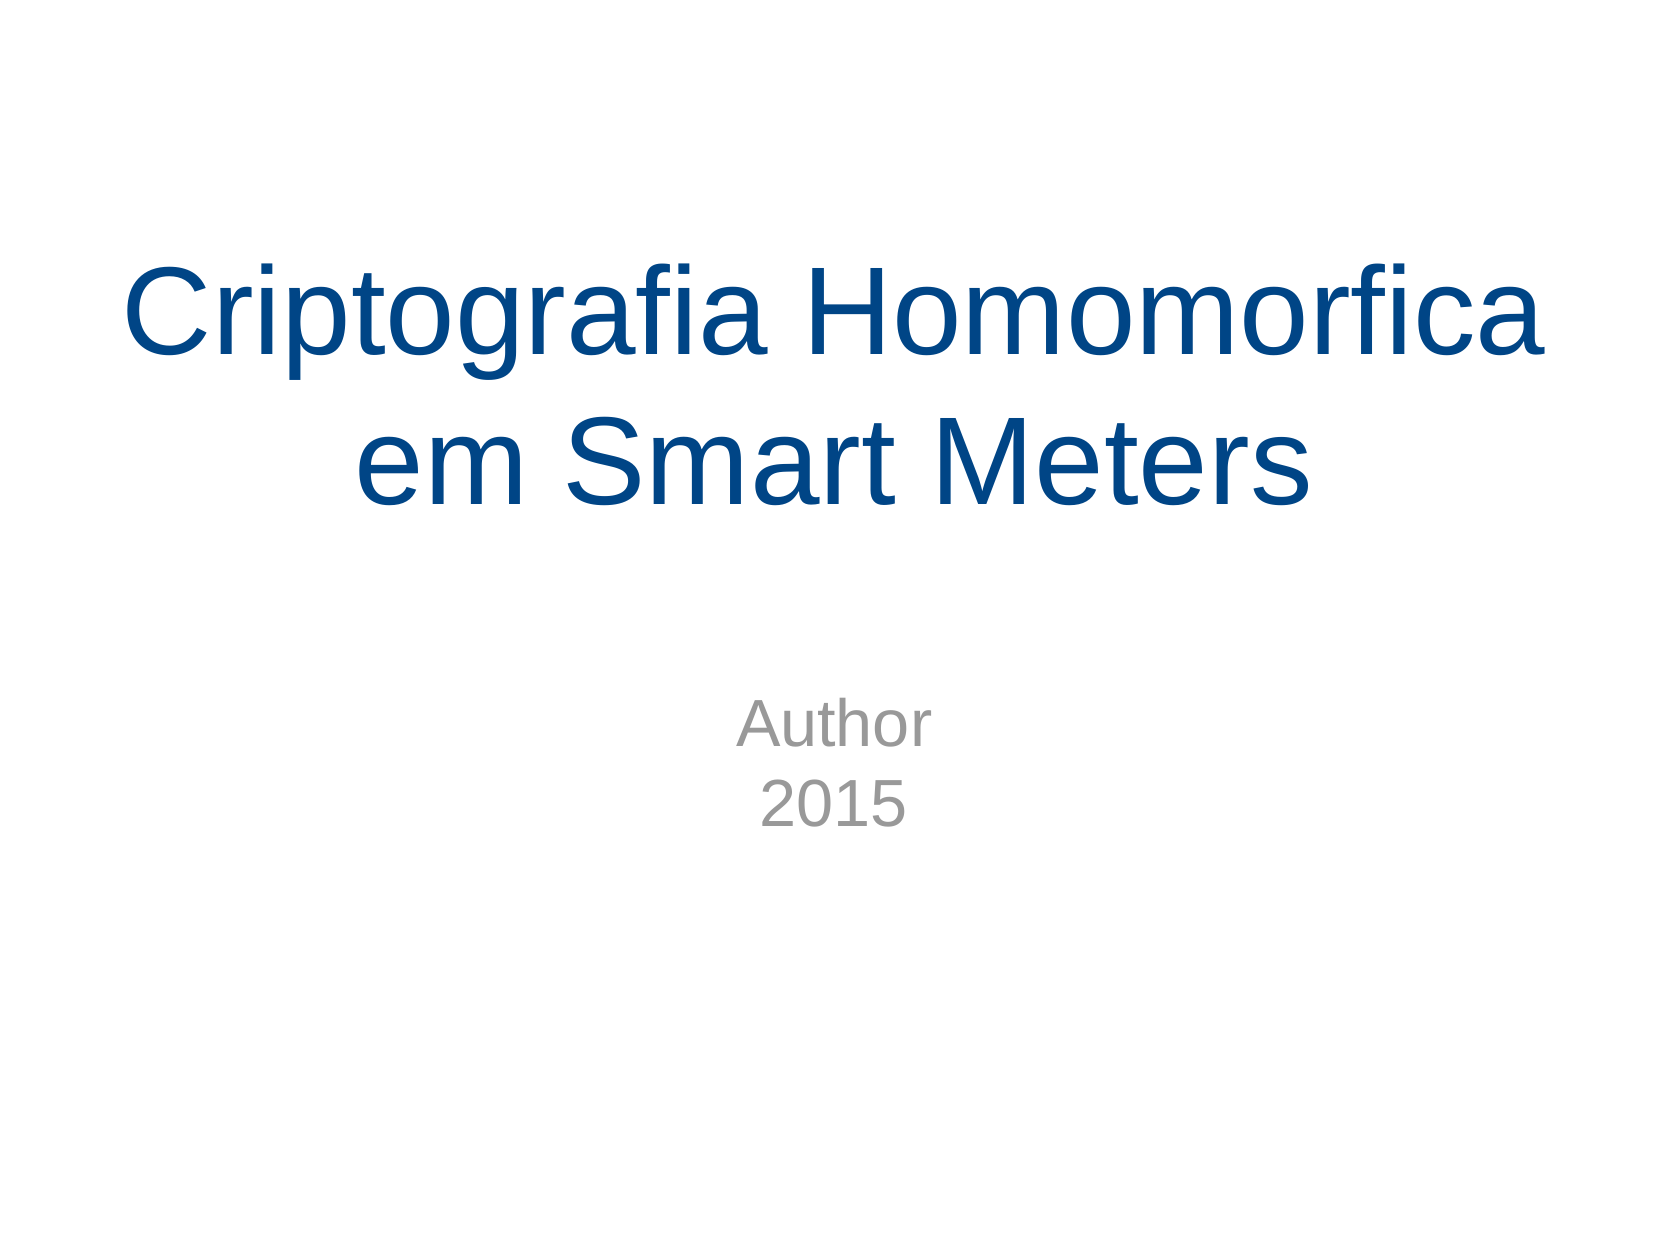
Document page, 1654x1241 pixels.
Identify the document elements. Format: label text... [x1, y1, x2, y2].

title Criptografia Homomorfica em Smart Meters Author 2015 [90, 164, 1579, 906]
